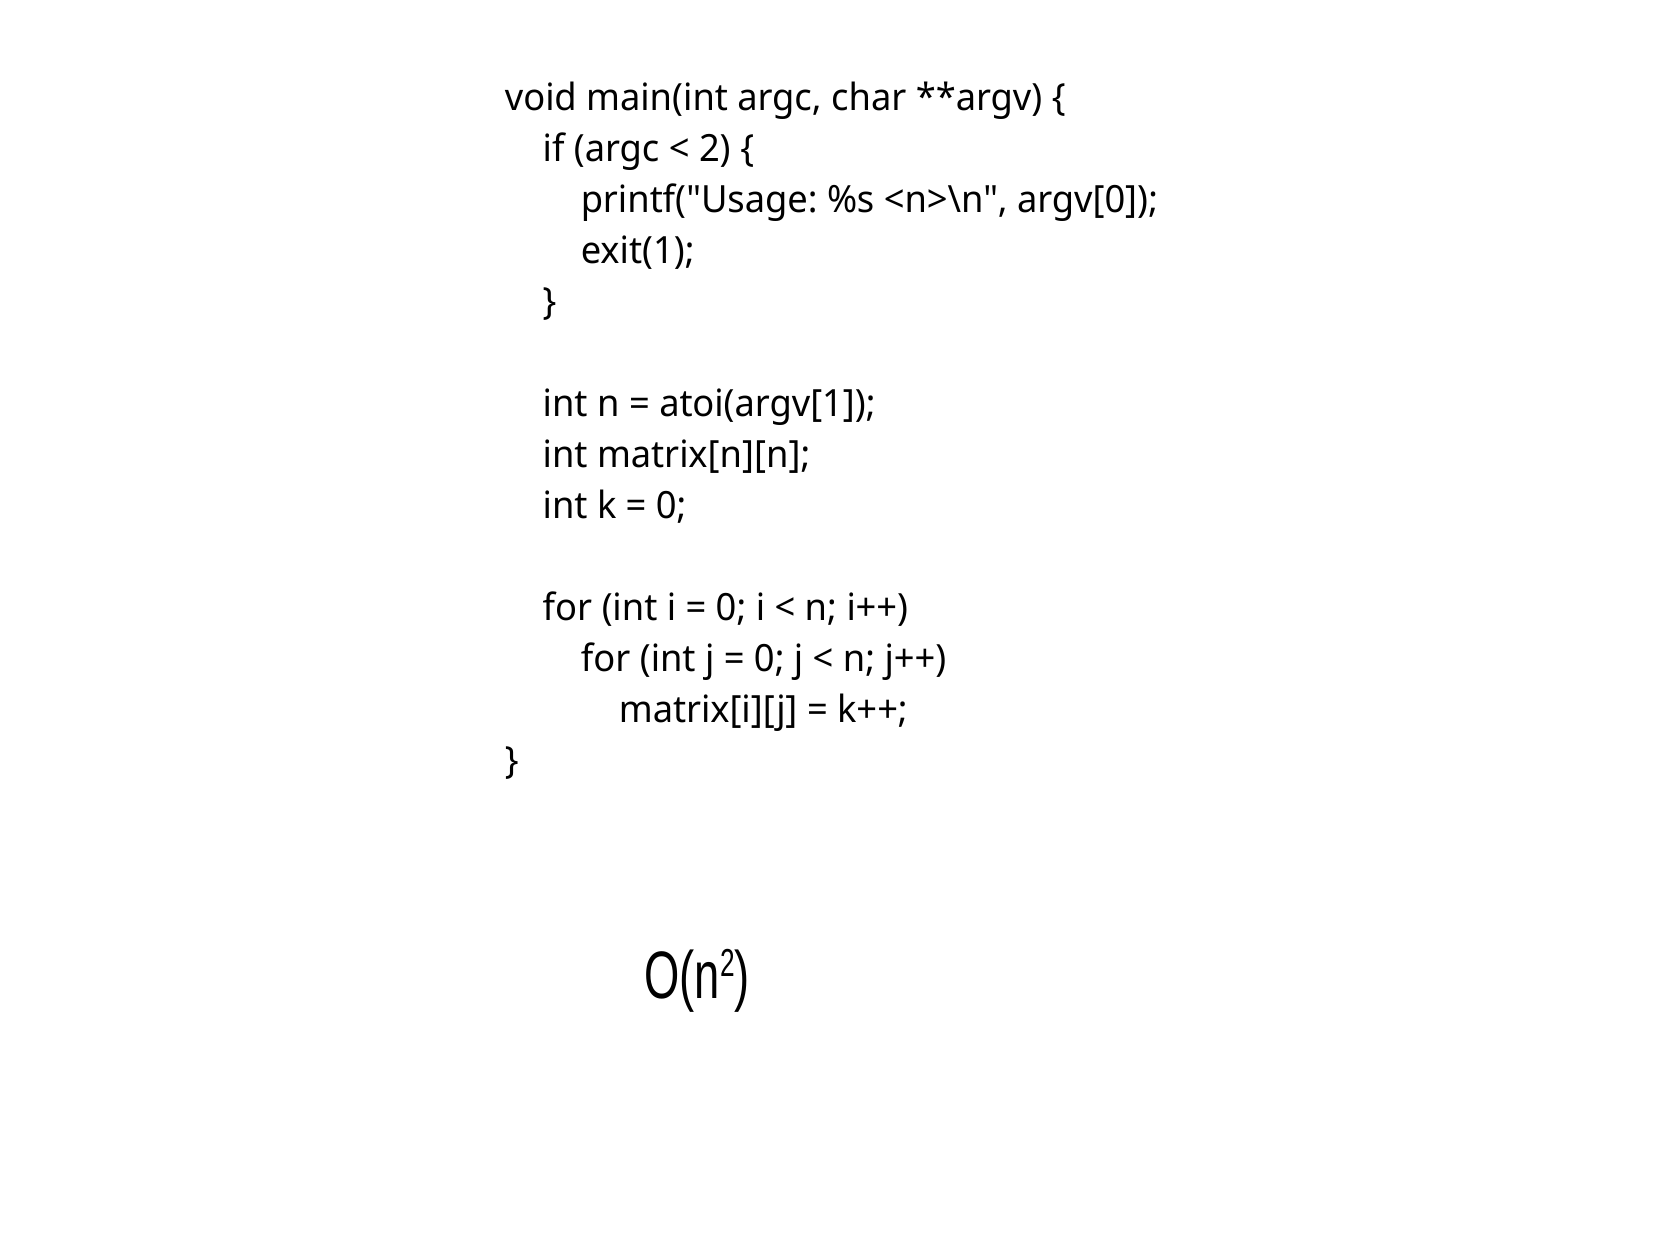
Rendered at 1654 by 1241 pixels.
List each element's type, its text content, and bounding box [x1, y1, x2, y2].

text_box void main(int argc, char **argv) { if (argc < 2) { printf("Usage: %s <n>\n", argv[0]); exit(1); } int n = atoi(argv[1]); int matrix[n][n]; int k = 0; for (int i = 0; i < n; i++) for (int j = 0; j < n; j++) matrix[i][j] = k++; } [490, 63, 1172, 792]
text_box O(n2) [630, 930, 766, 1021]
